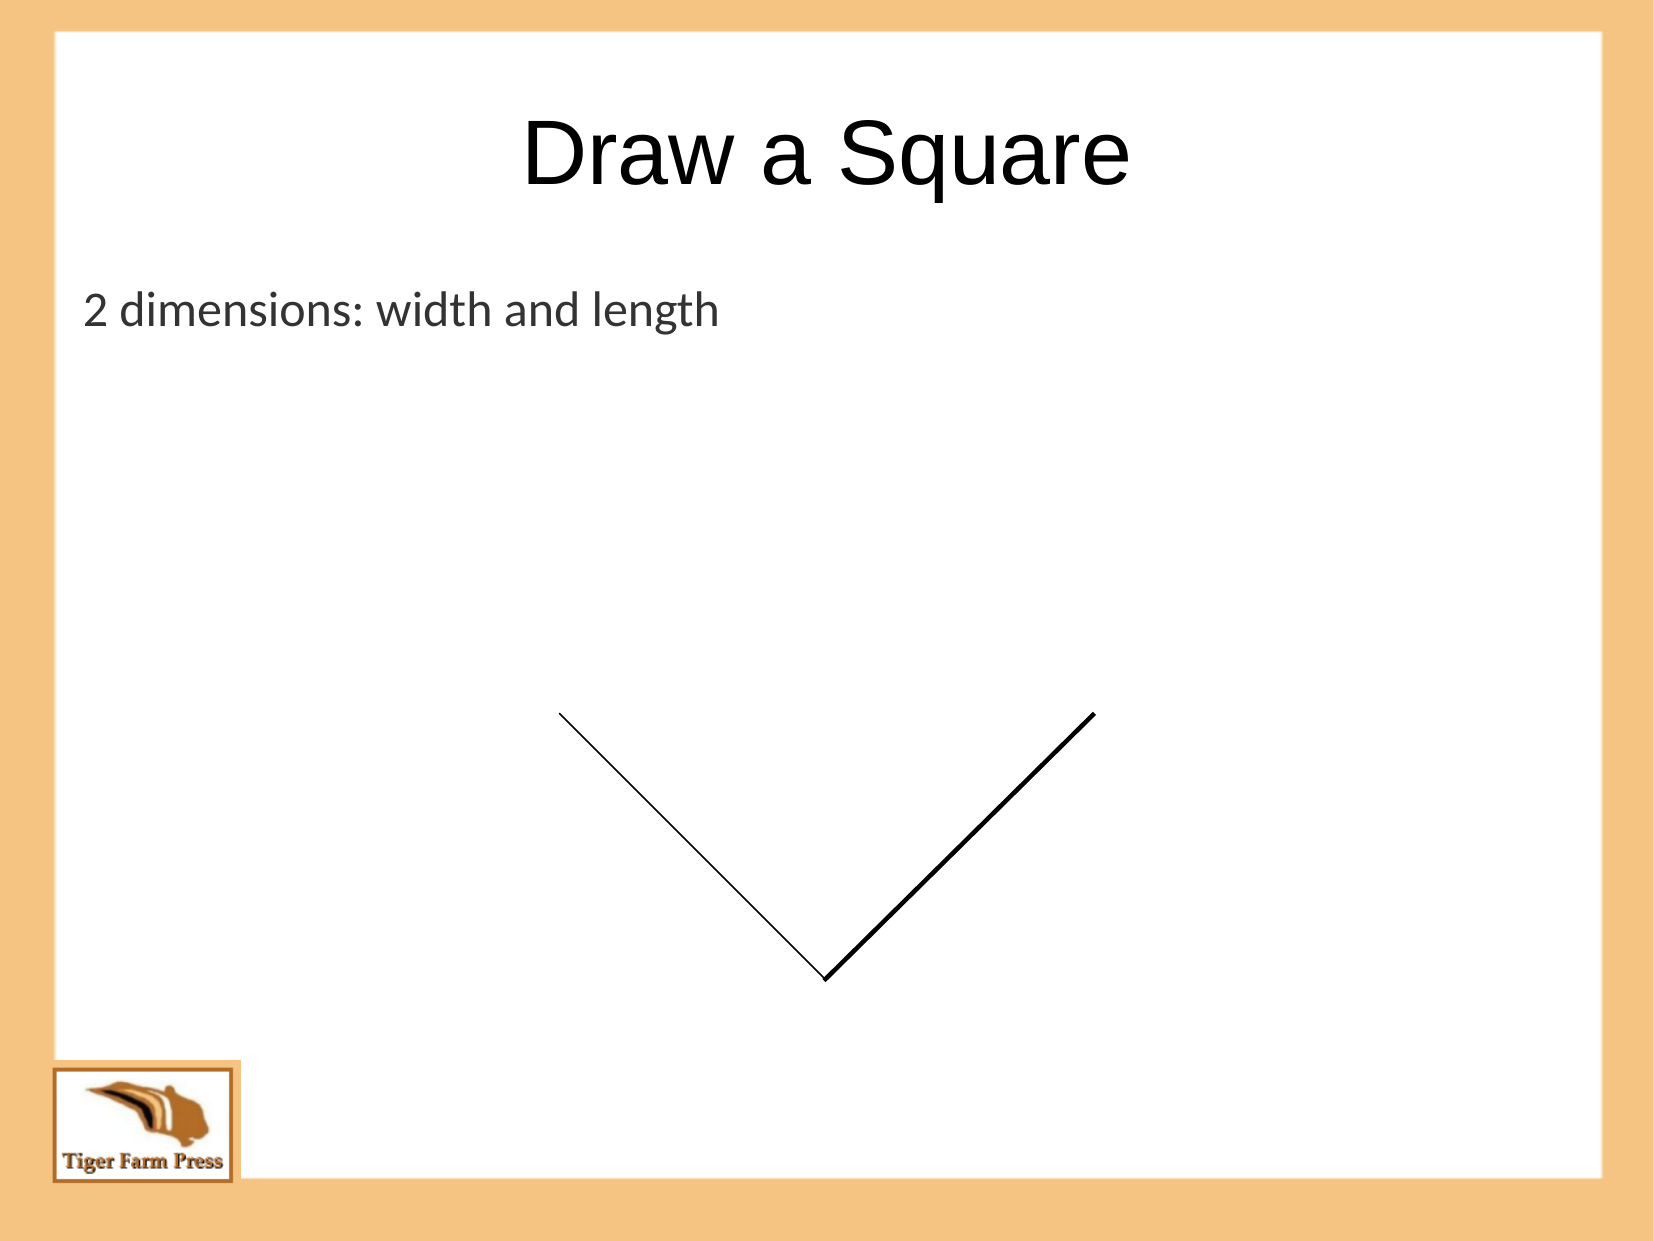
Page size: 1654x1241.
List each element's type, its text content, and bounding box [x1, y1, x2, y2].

picture [0, 0, 1654, 1241]
title Draw a Square [82, 49, 1572, 257]
list 2 dimensions: width and length [82, 290, 1572, 1109]
